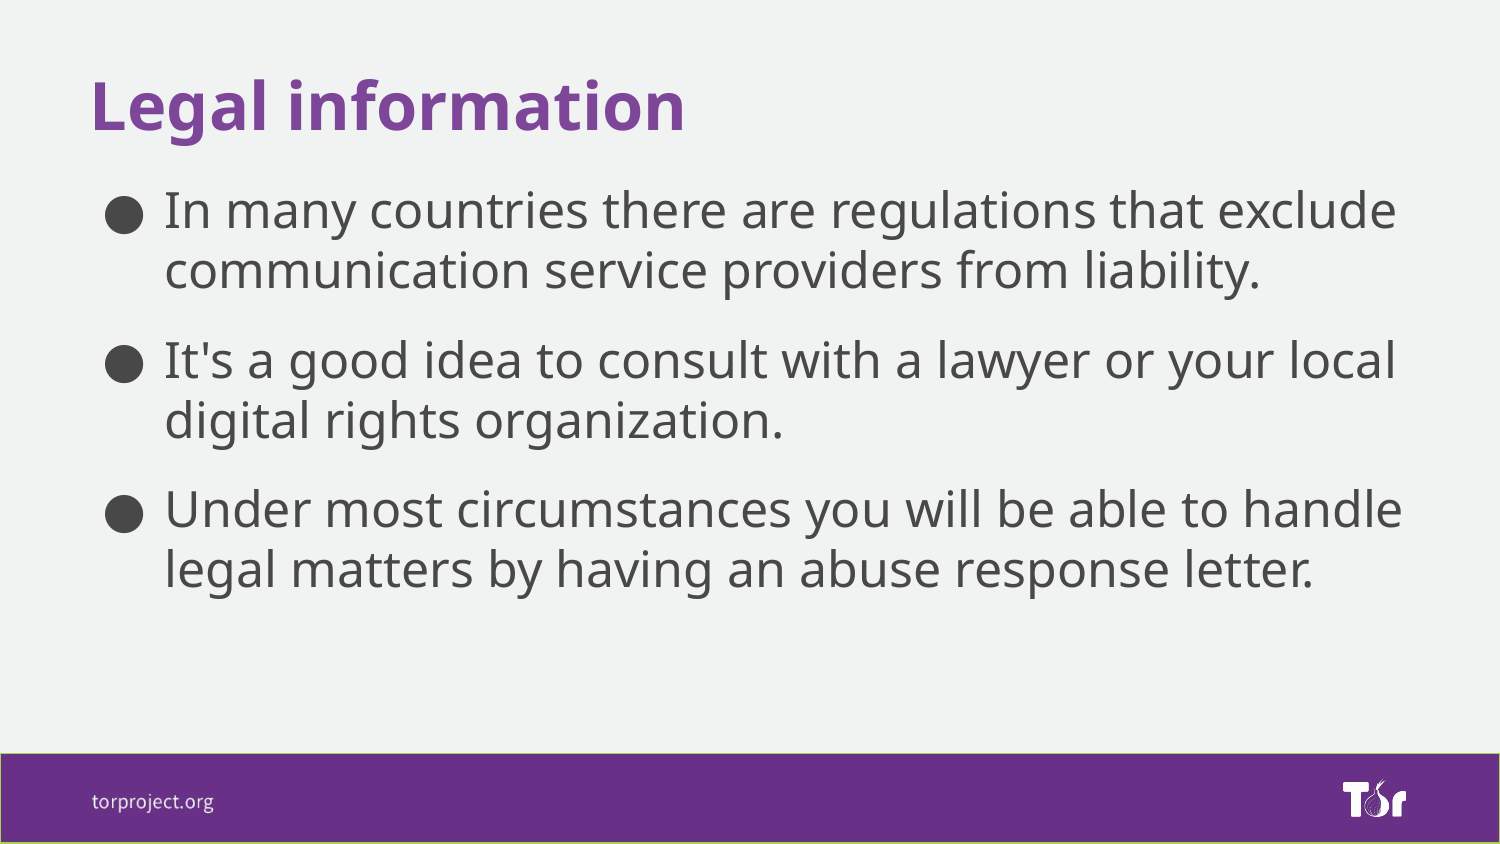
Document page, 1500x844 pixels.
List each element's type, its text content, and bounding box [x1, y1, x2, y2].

picture [75, 780, 604, 821]
text_box In many countries there are regulations that exclude communication service providers from liability. It's a good idea to consult with a lawyer or your local digital rights organization. Under most circumstances you will be able to handle legal matters by having an abuse response letter. [75, 171, 1425, 728]
picture [1343, 778, 1406, 817]
text_box Legal information [75, 33, 1425, 171]
